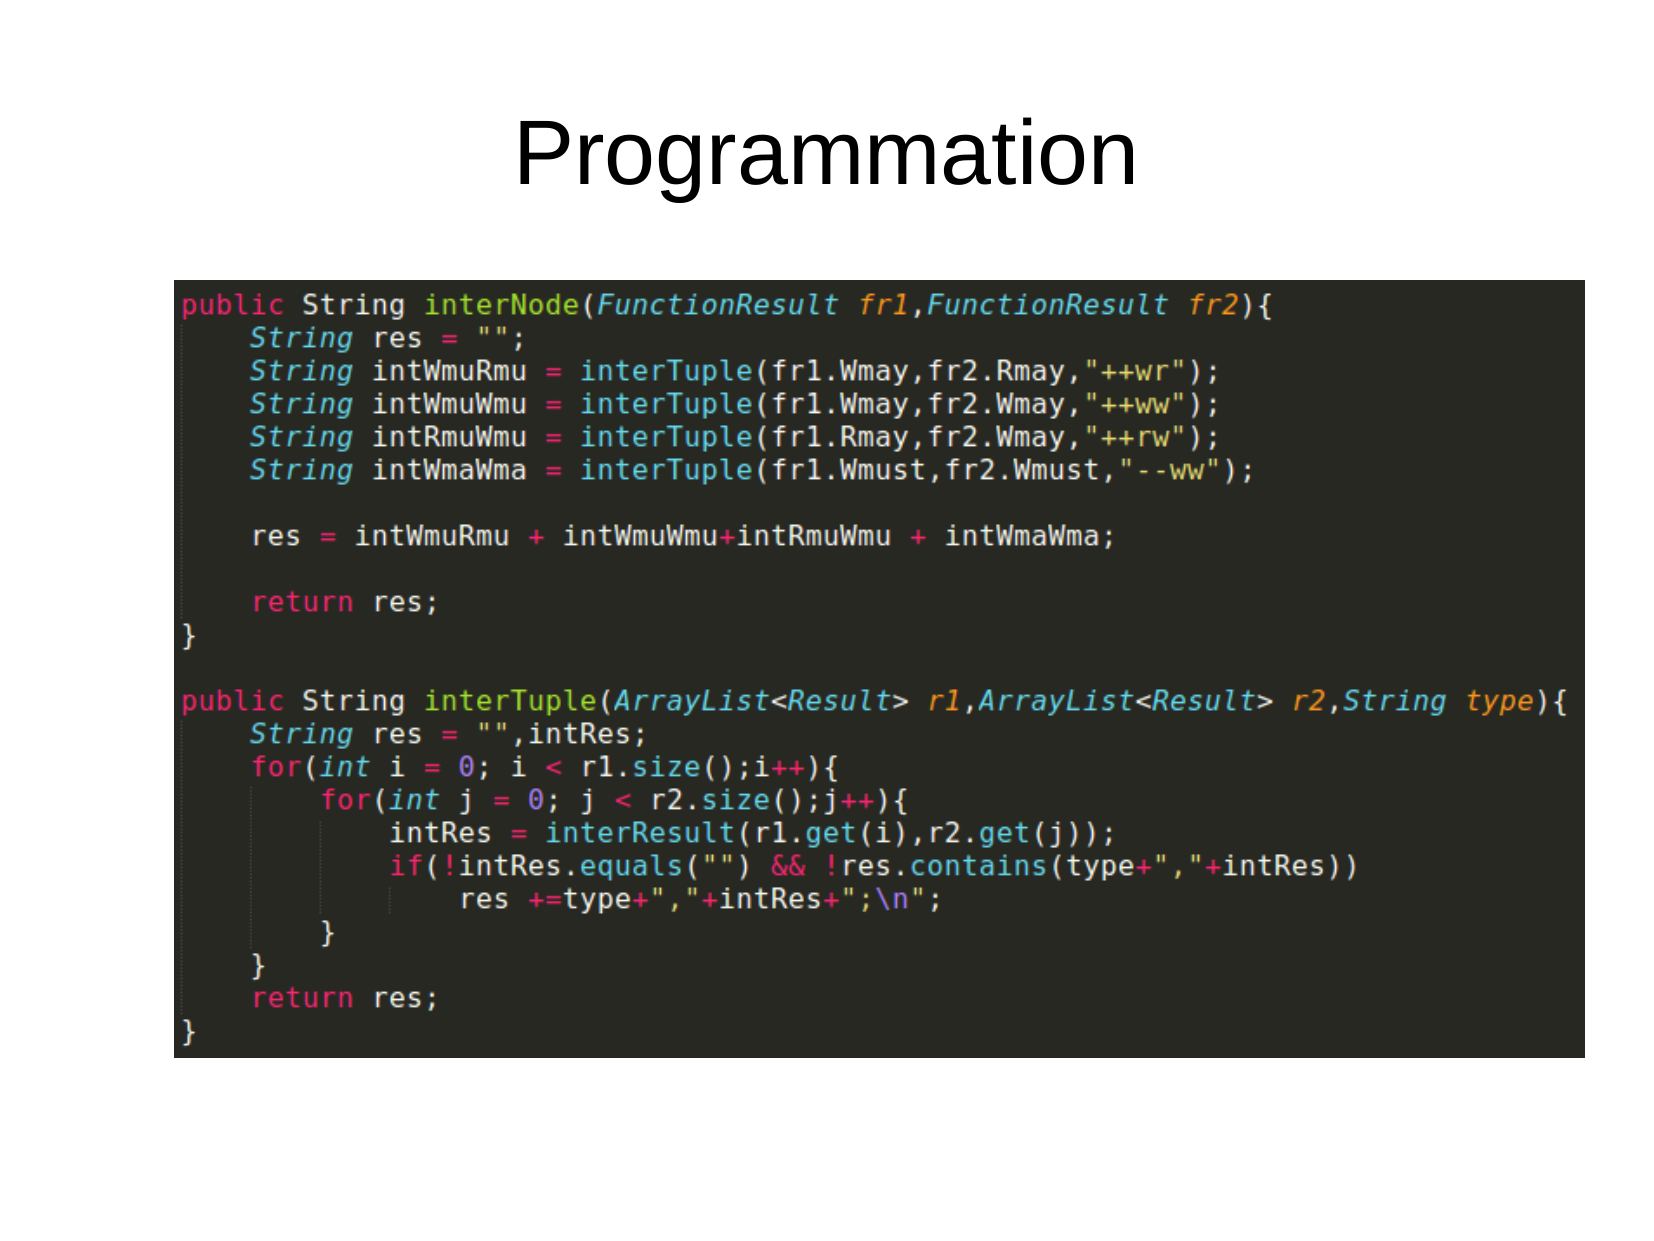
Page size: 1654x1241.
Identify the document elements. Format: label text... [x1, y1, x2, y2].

title Programmation [82, 49, 1571, 257]
picture [174, 280, 1585, 1058]
